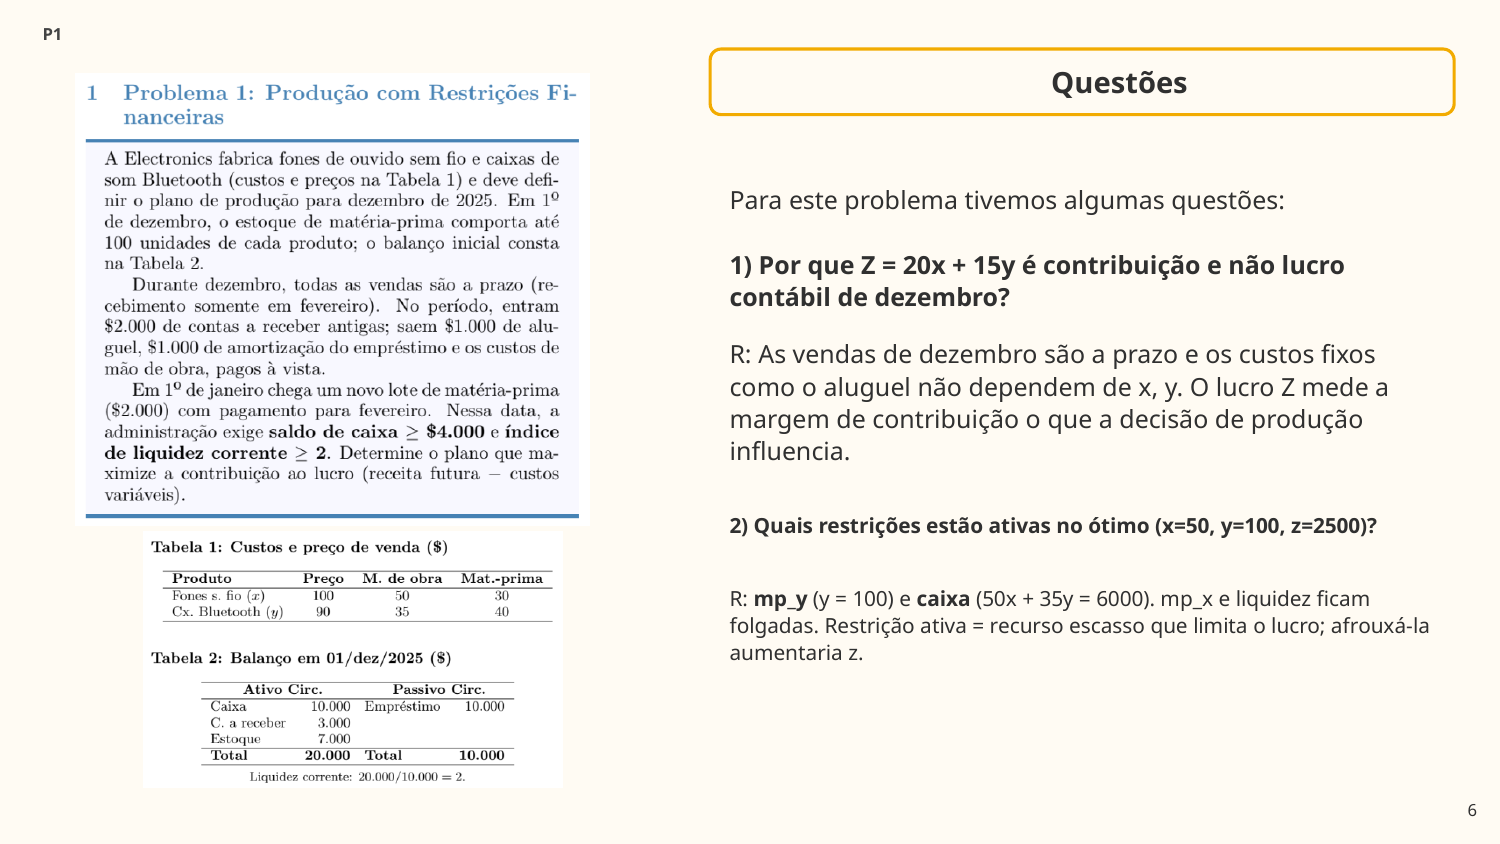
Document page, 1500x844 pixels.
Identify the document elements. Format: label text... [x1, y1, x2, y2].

slide_number <number> [1250, 796, 1492, 828]
picture [75, 73, 590, 526]
list Para este problema tivemos algumas questões: 1) Por que Z = 20x + 15y é contribuição e não lucro contábil de dezembro? R: As vendas de dezembro são a prazo e os custos fixos como o aluguel não dependem de x, y. O lucro Z mede a margem de contribuição o que a decisão de produção influencia. 2) Quais restrições estão ativas no ótimo (x=50, y=100, z=2500)? R: mp_y (y = 100) e caixa (50x + 35y = 6000). mp_x e liquidez ficam folgadas. Restrição ativa = recurso escasso que limita o lucro; afrouxá-la aumentaria z. [714, 147, 1459, 818]
subtitle P1 [27, 8, 624, 115]
picture [143, 531, 563, 788]
text_box Questões [710, 49, 1455, 115]
